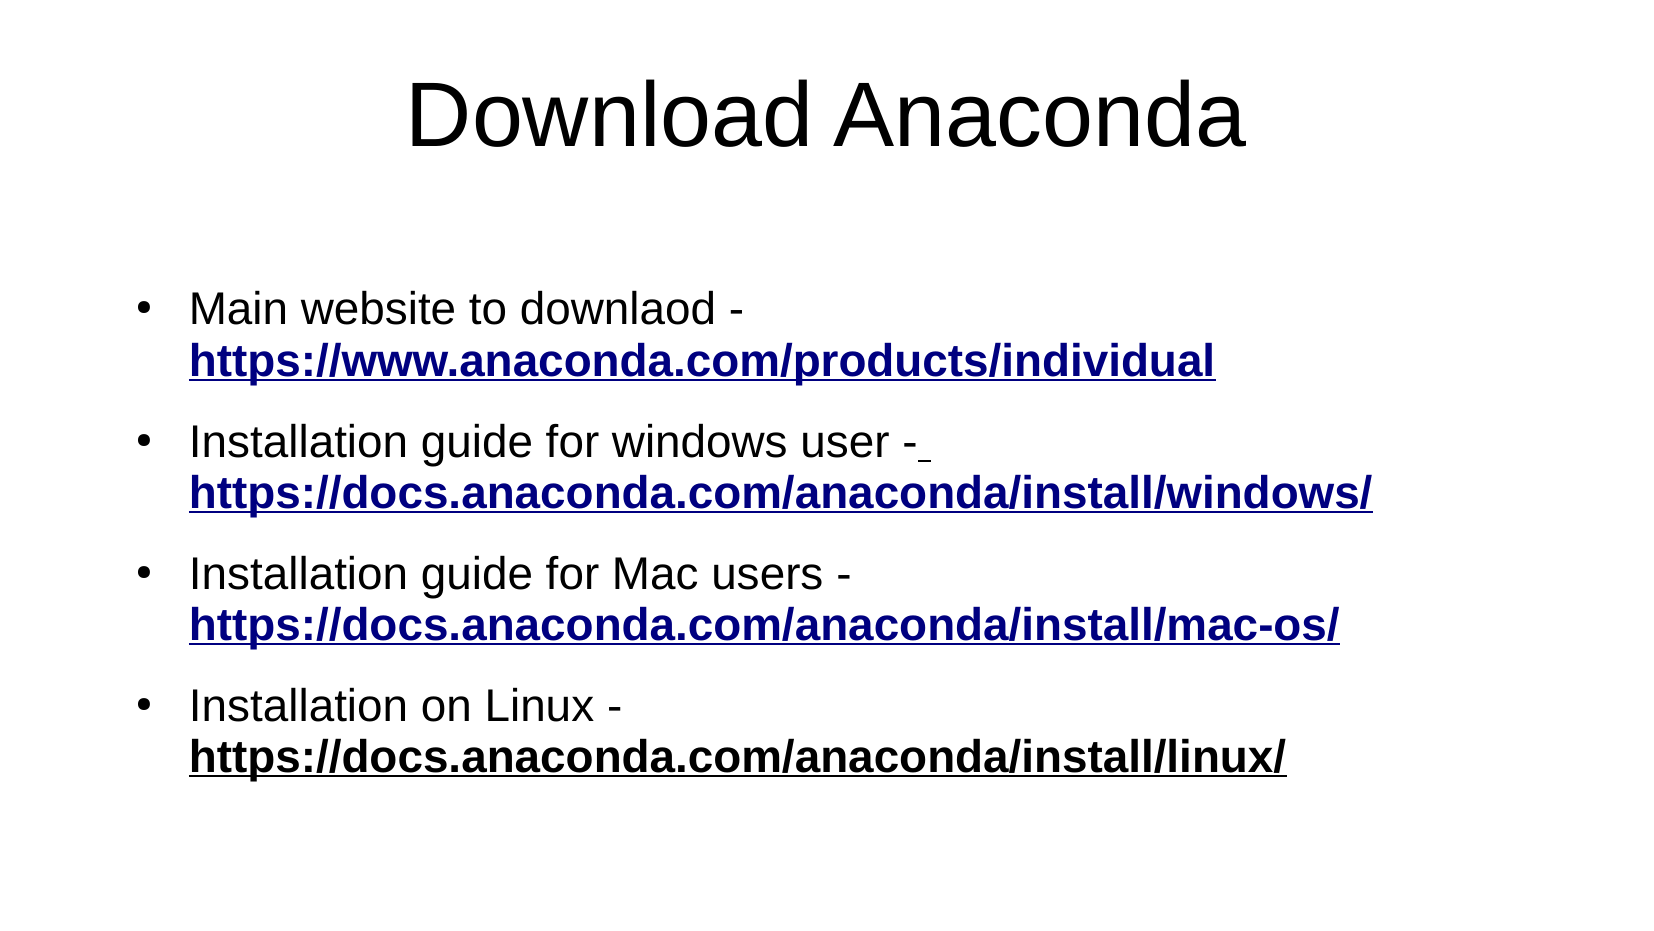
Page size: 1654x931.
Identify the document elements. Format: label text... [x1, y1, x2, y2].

list Main website to downlaod - https://www.anaconda.com/products/individual Installation guide for windows user - https://docs.anaconda.com/anaconda/install/windows/ Installation guide for Mac users - https://docs.anaconda.com/anaconda/install/mac-os/ Installation on Linux - https://docs.anaconda.com/anaconda/install/linux/ [118, 283, 1607, 898]
title Download Anaconda [82, 37, 1571, 193]
